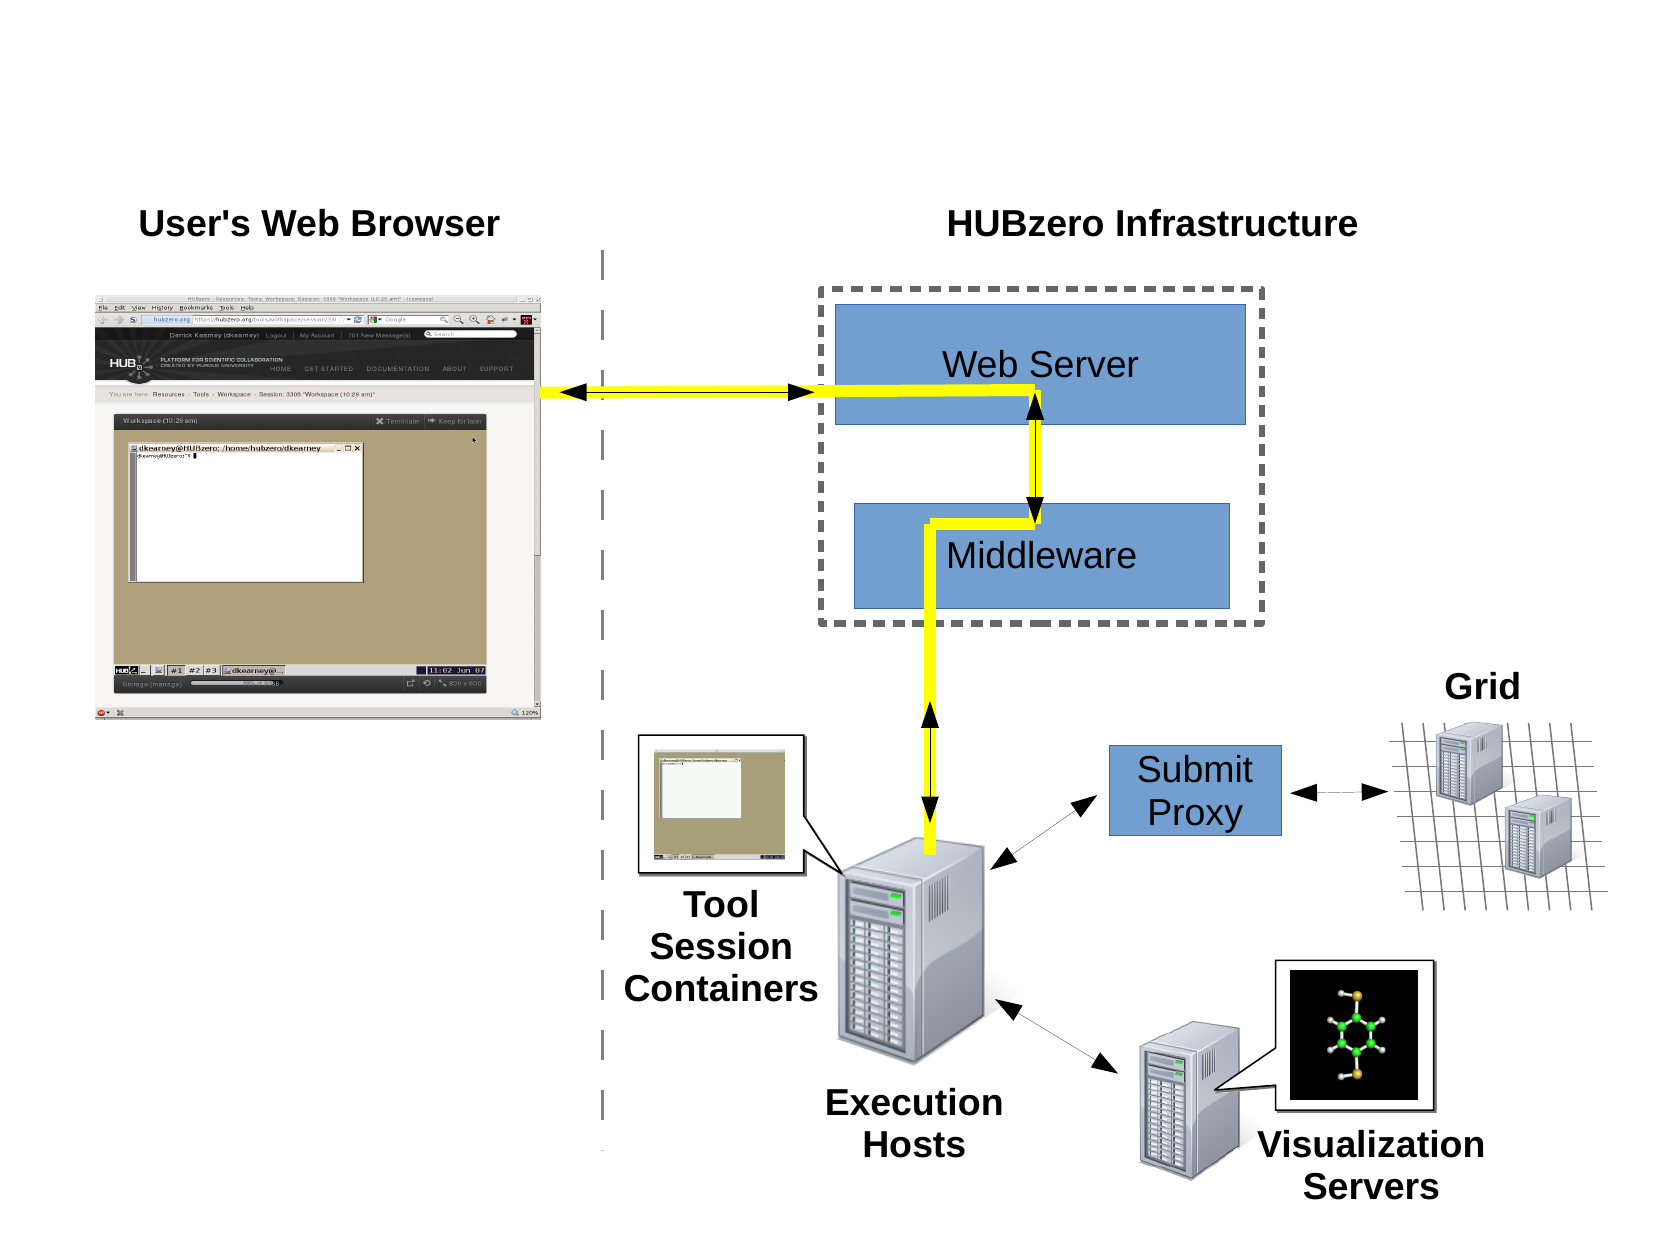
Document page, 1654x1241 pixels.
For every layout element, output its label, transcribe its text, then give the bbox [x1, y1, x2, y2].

text_box Tool Session Containers [608, 876, 870, 1018]
picture [1290, 970, 1418, 1100]
text_box Web Server [835, 304, 1246, 425]
picture [810, 829, 1043, 1074]
text_box [1214, 960, 1434, 1111]
text_box Submit Proxy [1109, 745, 1282, 836]
text_box Grid [1429, 658, 1537, 716]
text_box Web Server [835, 397, 1029, 425]
text_box Middleware [854, 503, 1029, 609]
text_box [638, 735, 842, 874]
picture [654, 749, 785, 860]
text_box Middleware [936, 503, 1230, 609]
picture [1423, 718, 1598, 882]
text_box HUBzero Infrastructure [931, 195, 1391, 253]
text_box Visualization Servers [1242, 1116, 1501, 1216]
picture [1120, 1015, 1279, 1186]
text_box Execution Hosts [810, 1073, 1027, 1173]
text_box User's Web Browser [123, 195, 516, 252]
picture [95, 295, 541, 721]
